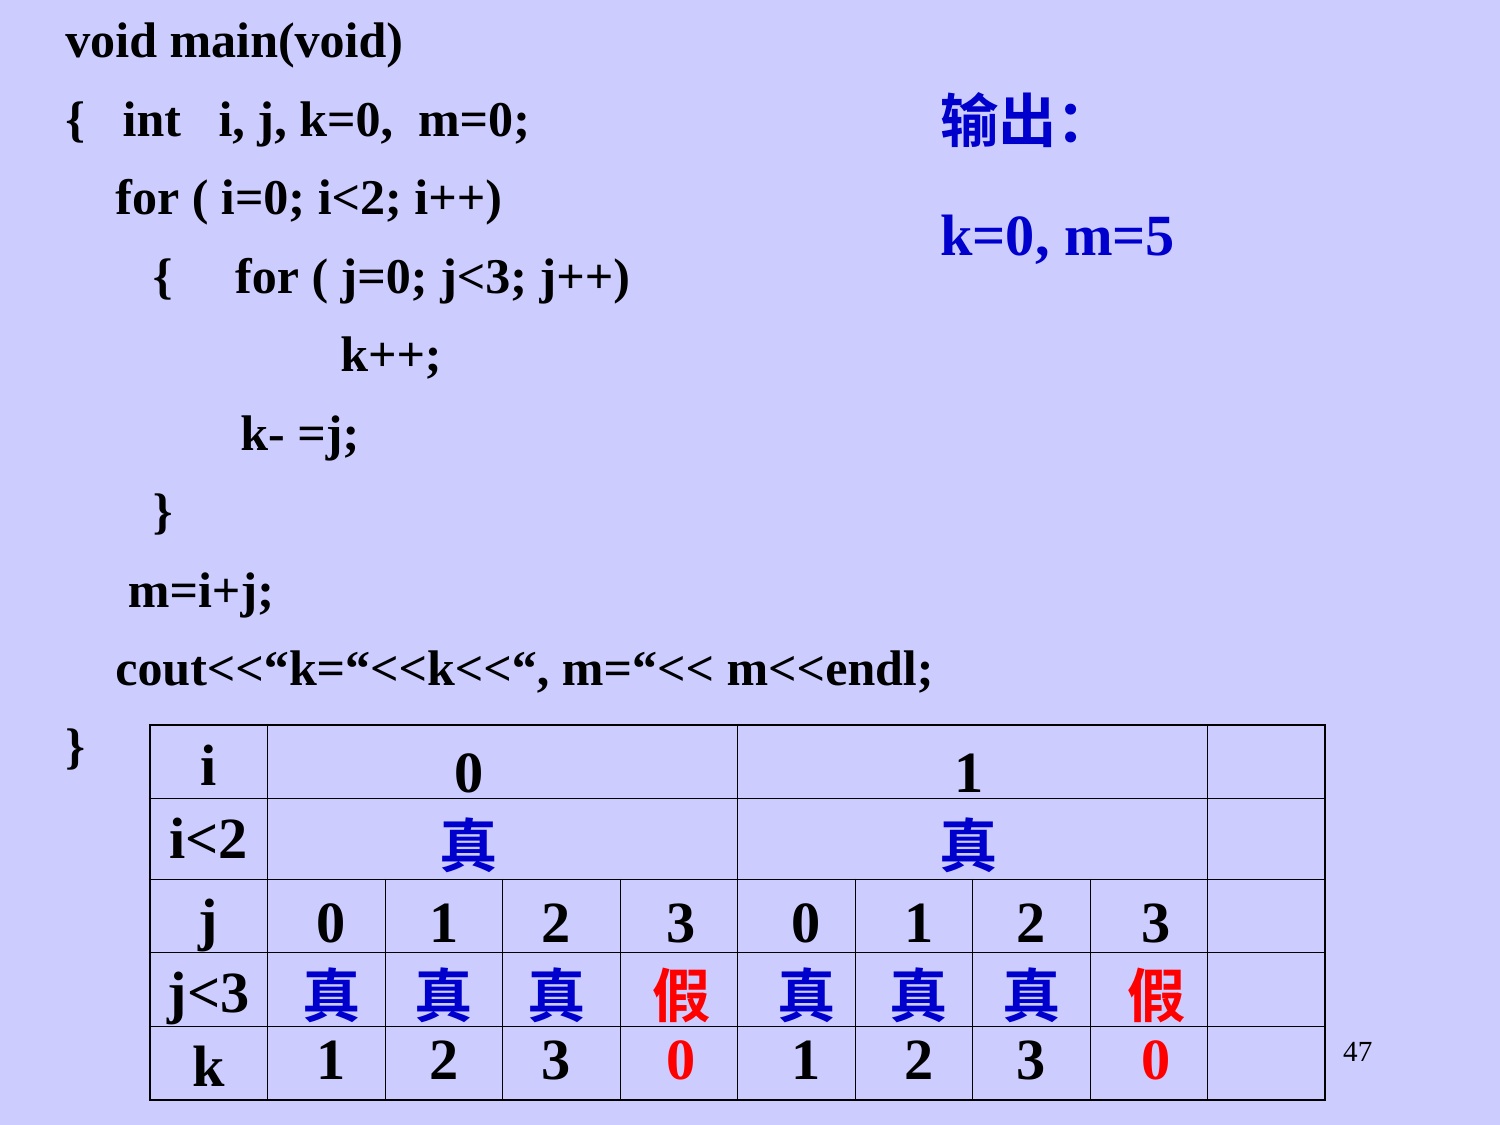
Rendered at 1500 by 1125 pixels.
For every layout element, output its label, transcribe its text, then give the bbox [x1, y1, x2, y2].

table_cell [268, 1027, 385, 1099]
text_box 真 [387, 950, 499, 1012]
table_header [526, 726, 737, 798]
text_box 1 [862, 875, 974, 950]
table_cell [1208, 1027, 1324, 1099]
table_cell [1091, 880, 1099, 952]
text_box 3 [1099, 875, 1213, 950]
text_box 1 [912, 725, 1026, 800]
text_box 0 [412, 725, 526, 800]
text_box 假 [1099, 950, 1213, 1012]
table_cell [503, 1027, 620, 1099]
table_cell [386, 1094, 502, 1099]
text_box 真 [912, 800, 1026, 875]
text_box 假 [1168, 998, 1174, 1005]
text_box 0 [749, 875, 862, 950]
table_cell [1026, 799, 1207, 879]
text_box 3 [499, 1012, 613, 1094]
table_cell [738, 953, 749, 1026]
text_box 0 [624, 1012, 738, 1094]
table_cell [613, 953, 620, 1026]
table_cell [268, 799, 412, 879]
text_box 2 [387, 1012, 499, 1094]
table_cell [738, 1027, 855, 1099]
table_cell j [151, 880, 267, 952]
table_cell [613, 880, 620, 952]
text_box 真 [274, 950, 387, 1012]
text_box 3 [974, 1012, 1088, 1094]
table_cell [621, 1027, 737, 1099]
table_header [1026, 726, 1207, 798]
text_box 真 [499, 950, 613, 1012]
table_cell i<2 [151, 799, 267, 879]
text_box 输出： k=0, m=5 [937, 75, 1363, 269]
text_box 1 [387, 875, 499, 950]
table_cell j<3 [151, 953, 267, 1026]
text_box 0 [274, 875, 387, 950]
table_cell [268, 880, 274, 952]
table_cell [1213, 880, 1324, 952]
text_box 真 [412, 800, 526, 875]
table_cell [856, 1094, 972, 1099]
table_cell k [151, 1027, 267, 1099]
text_box 0 [1099, 1012, 1213, 1094]
text_box 1 [749, 1012, 862, 1094]
text_box 1 [274, 1012, 387, 1094]
text_box 假 [693, 998, 699, 1005]
text_box 2 [499, 875, 613, 950]
table_cell [973, 1027, 1090, 1099]
text_box void main(void) { int i, j, k=0, m=0; for ( i=0; i<2; i++) { for ( j=0; j<3; j++) k++; k- =j; } m=i+j; cout<<“k=“<<k<<“, m=“<< m<<endl; } [62, 0, 1225, 776]
table_cell [1213, 953, 1324, 1026]
table_header i [151, 726, 267, 798]
text_box 真 [749, 950, 862, 1012]
table_cell [526, 799, 737, 879]
text_box 真 [974, 950, 1088, 1012]
table_header [1208, 726, 1324, 798]
table_cell [1091, 953, 1099, 1026]
text_box 真 [862, 950, 974, 1012]
text_box 2 [974, 875, 1088, 950]
text_box 2 [862, 1012, 974, 1094]
table_cell [738, 799, 912, 879]
table_cell [1208, 799, 1324, 879]
text_box 3 [624, 875, 738, 950]
table_header [738, 726, 912, 798]
text_box <编号> [1326, 1025, 1388, 1101]
text_box 假 [624, 950, 738, 1012]
table_header [268, 726, 412, 798]
table_cell [268, 953, 274, 1026]
table_cell [1091, 1027, 1207, 1099]
table_cell [738, 880, 749, 952]
